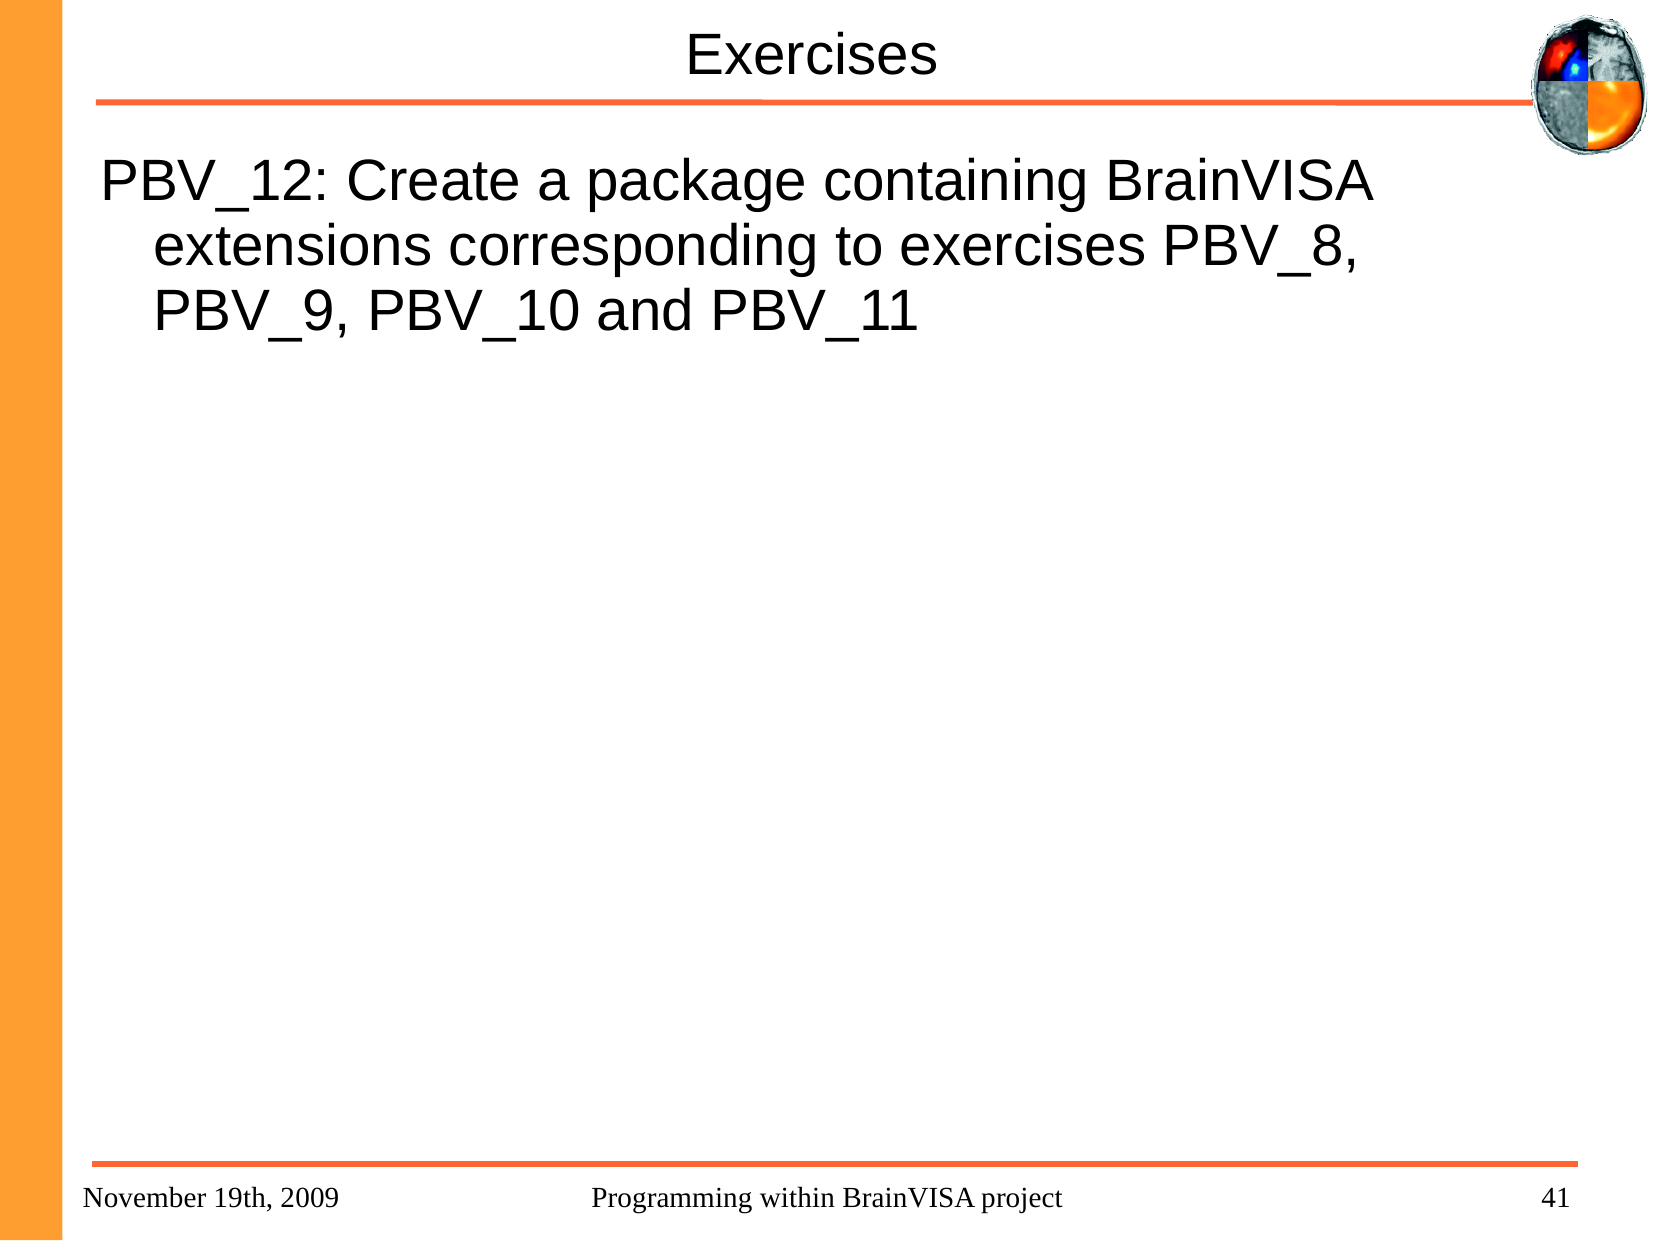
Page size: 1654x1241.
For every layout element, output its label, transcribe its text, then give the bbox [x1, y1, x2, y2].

title Exercises [88, 19, 1536, 89]
list PBV_12: Create a package containing BrainVISA extensions corresponding to exercises PBV_8, PBV_9, PBV_10 and PBV_11 [82, 147, 1571, 967]
picture [1530, 14, 1649, 157]
